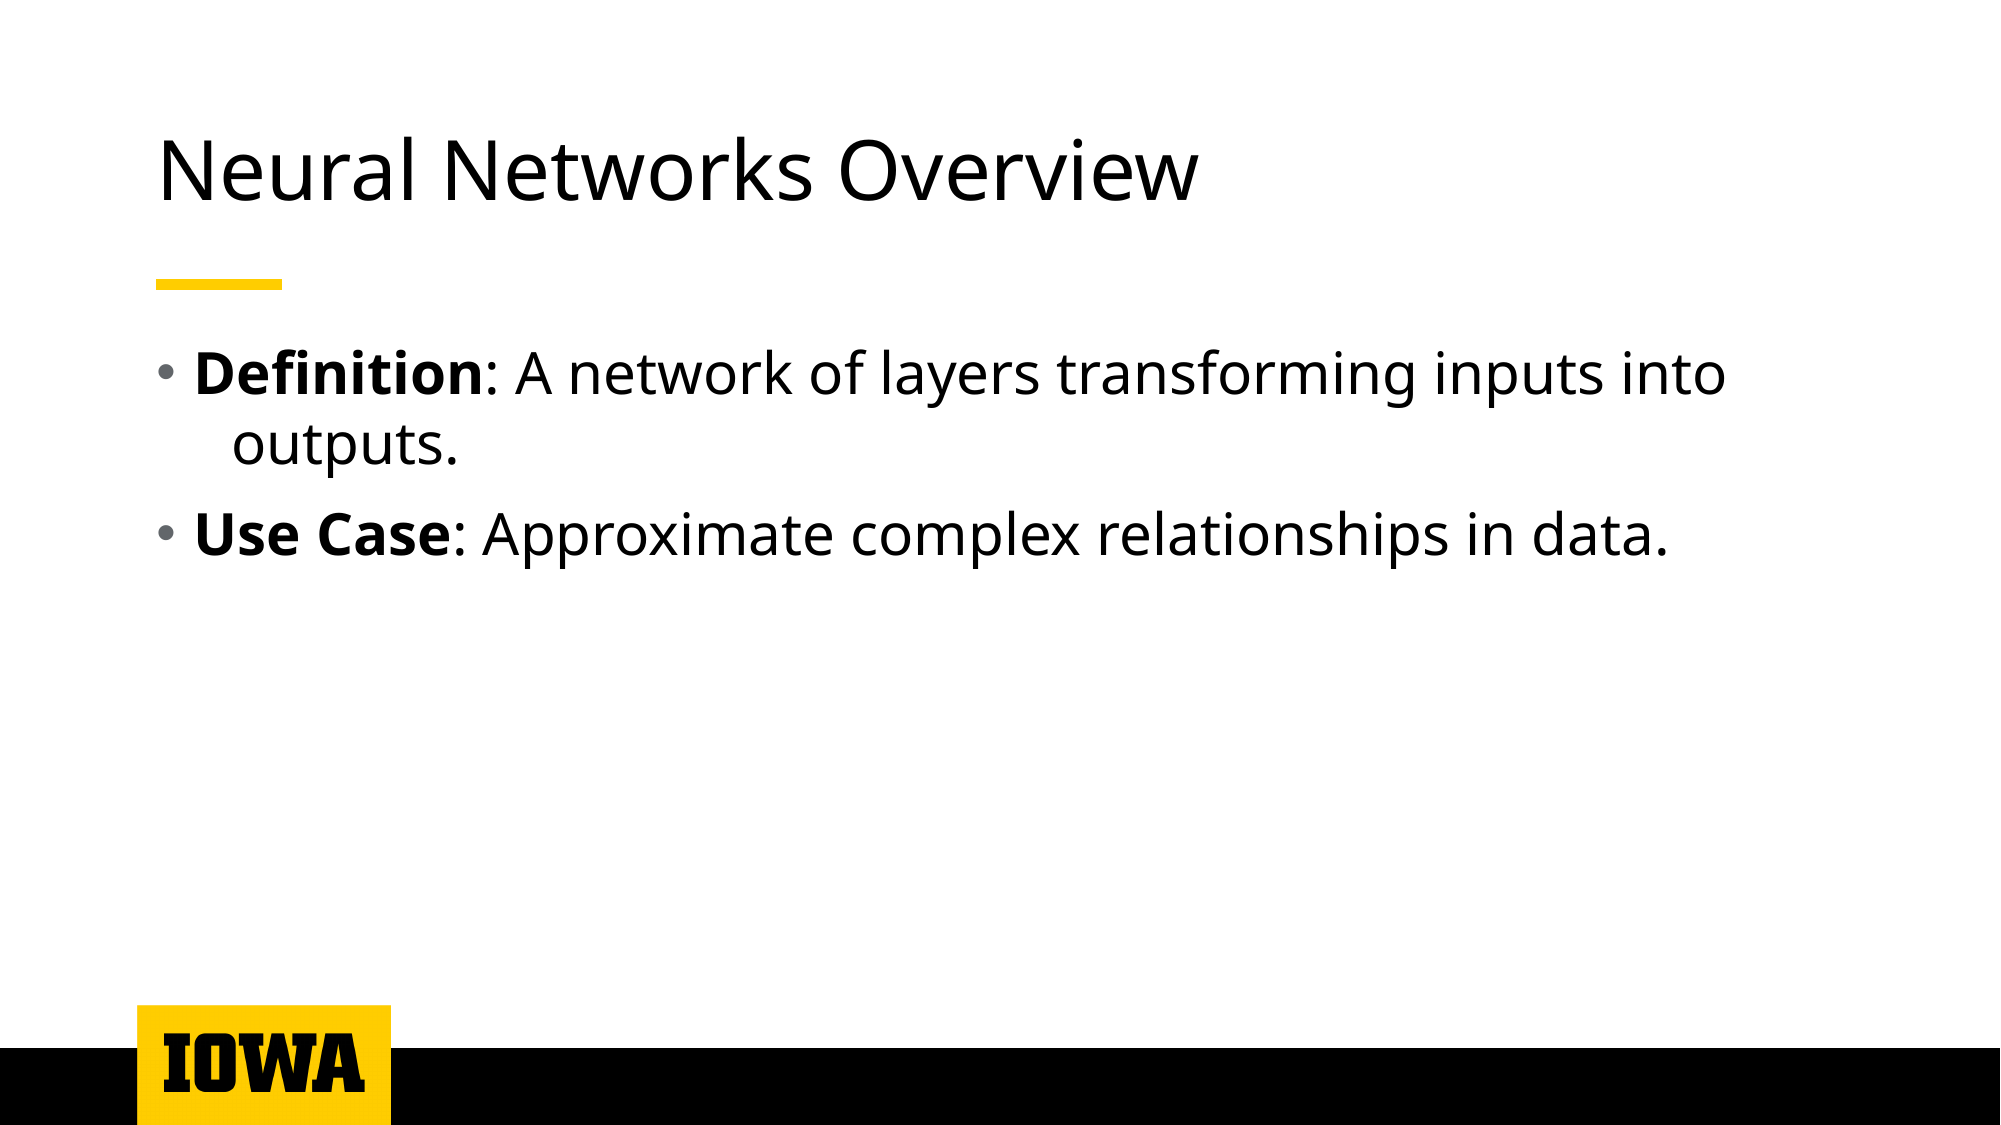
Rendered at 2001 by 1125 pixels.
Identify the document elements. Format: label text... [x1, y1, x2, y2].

title Neural Networks Overview [156, 63, 1844, 283]
list Definition: A network of layers transforming inputs into outputs. Use Case: Approximate complex relationships in data. [156, 336, 1844, 976]
